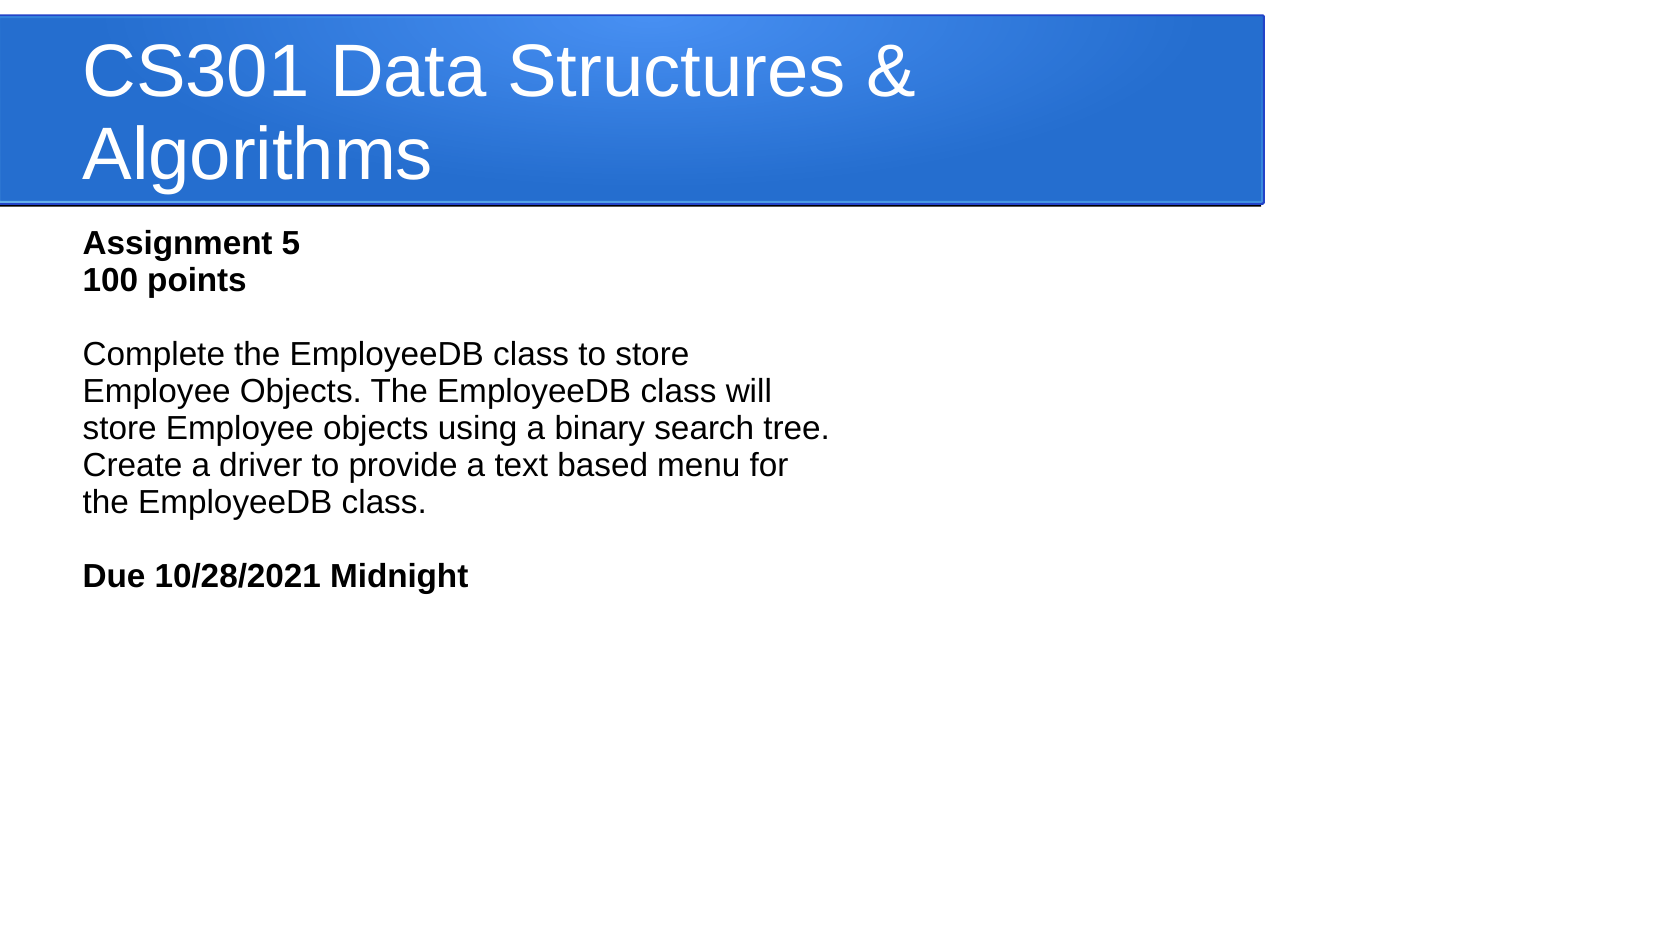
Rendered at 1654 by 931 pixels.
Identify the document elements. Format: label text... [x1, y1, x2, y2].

subtitle Assignment 5 100 points Complete the EmployeeDB class to store Employee Objects. The EmployeeDB class will store Employee objects using a binary search tree. Create a driver to provide a text based menu for the EmployeeDB class. Due 10/28/2021 Midnight [82, 224, 841, 780]
title CS301 Data Structures & Algorithms [82, 29, 1235, 196]
